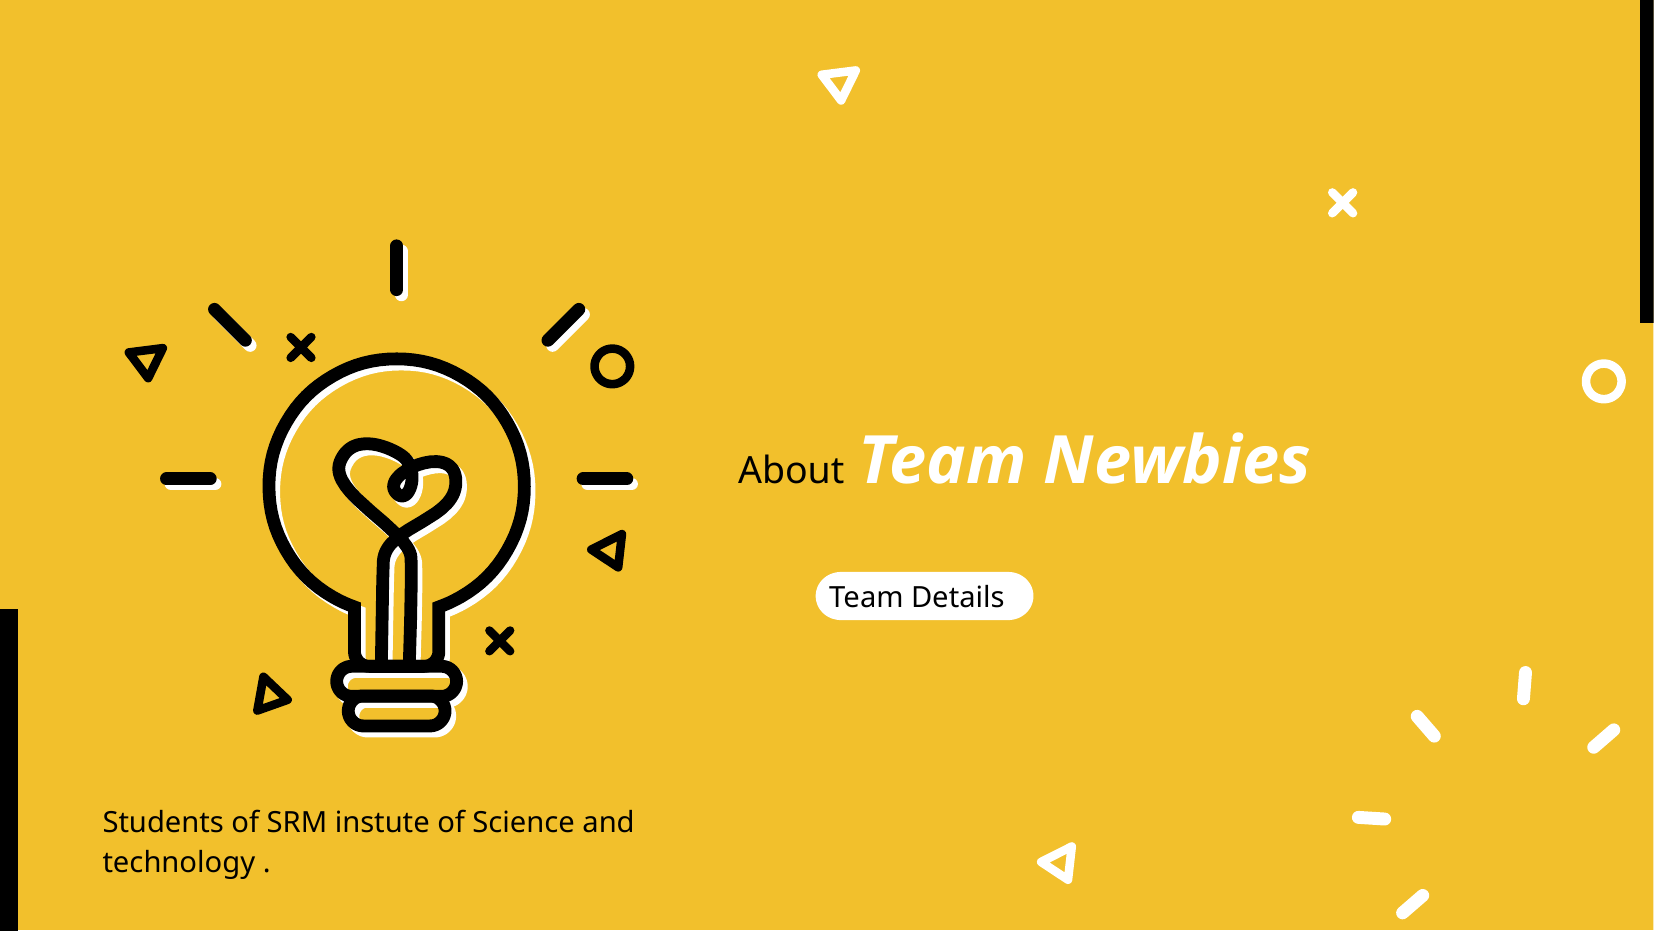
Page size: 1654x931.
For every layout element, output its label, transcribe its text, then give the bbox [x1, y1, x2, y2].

text_box Students of SRM instute of Science and technology . [102, 800, 763, 881]
text_box Team Details [815, 571, 1034, 621]
title About Team Newbies [738, 383, 1477, 532]
